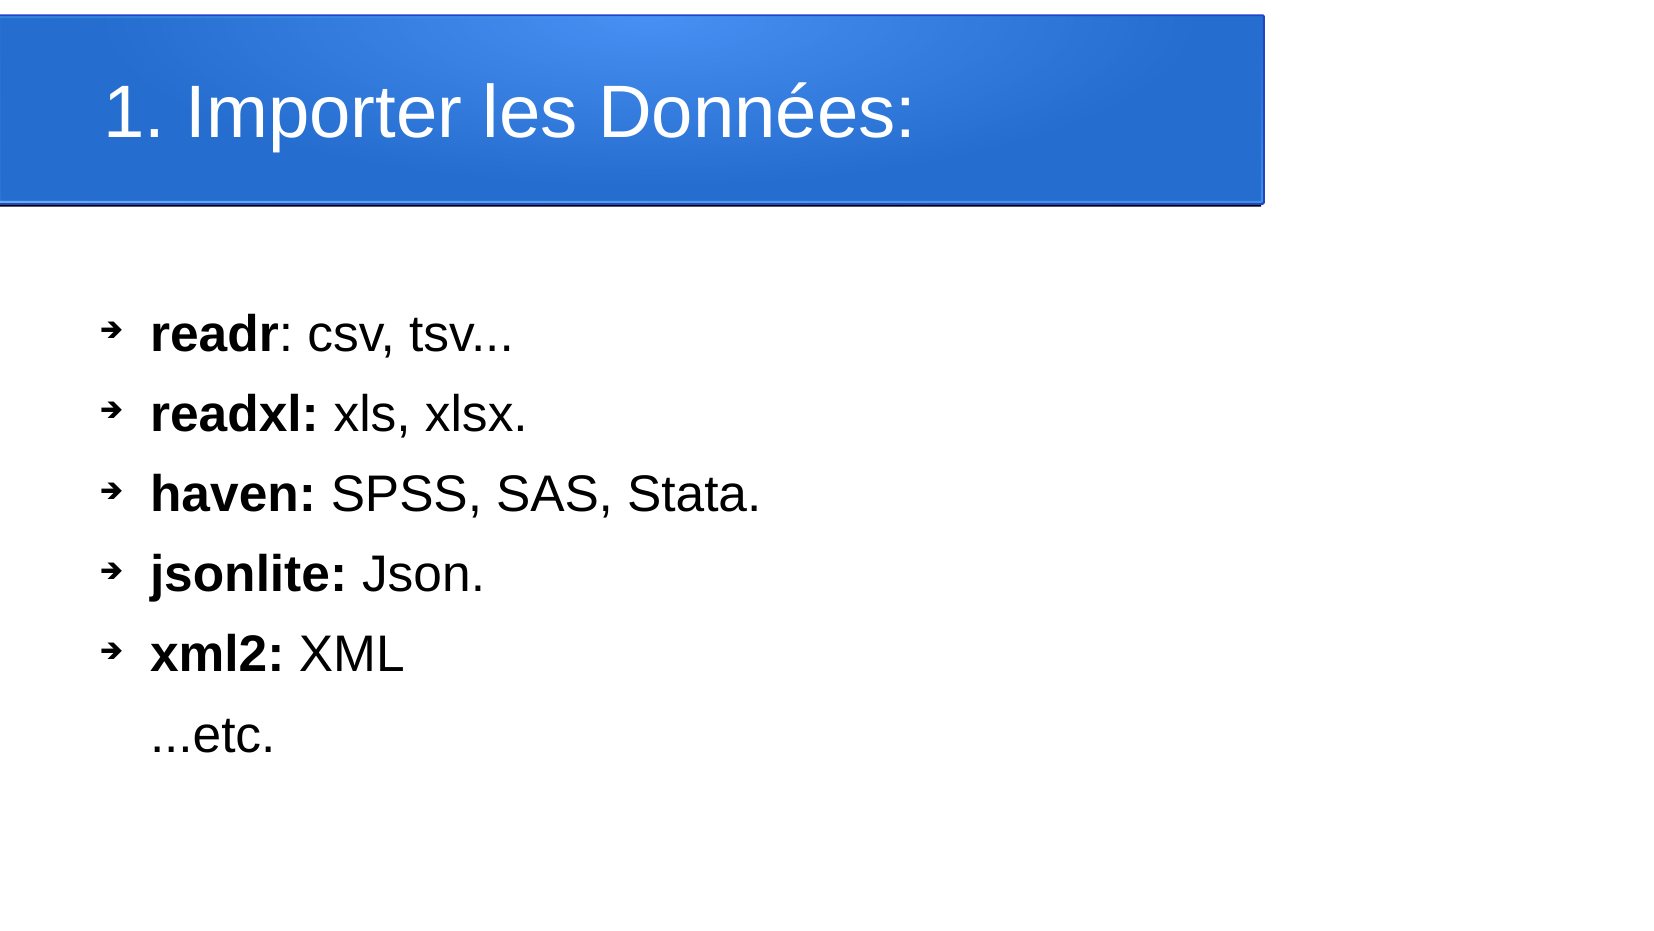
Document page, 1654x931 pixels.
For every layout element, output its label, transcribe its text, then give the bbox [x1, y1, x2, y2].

list readr: csv, tsv... readxl: xls, xlsx. haven: SPSS, SAS, Stata. jsonlite: Json. xml2: XML ...etc. [82, 224, 1571, 764]
title 1. Importer les Données: [82, 35, 1235, 189]
